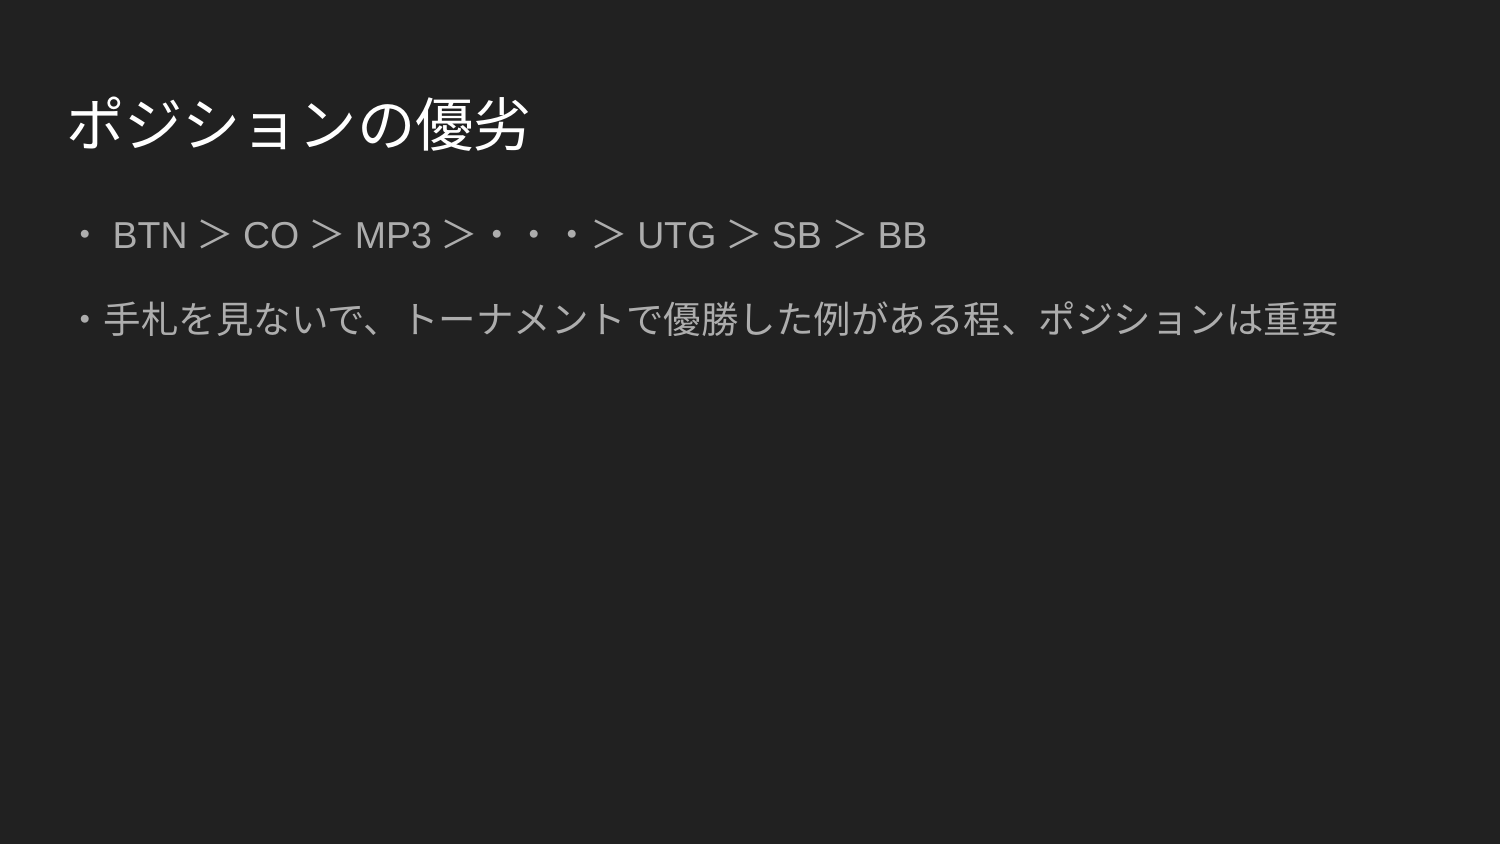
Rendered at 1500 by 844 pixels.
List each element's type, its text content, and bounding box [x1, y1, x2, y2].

title ポジションの優劣 [51, 72, 1449, 167]
list ・BTN＞CO＞MP3＞・・・＞UTG＞SB＞BB ・手札を見ないで、トーナメントで優勝した例がある程、ポジションは重要 [51, 189, 1449, 750]
